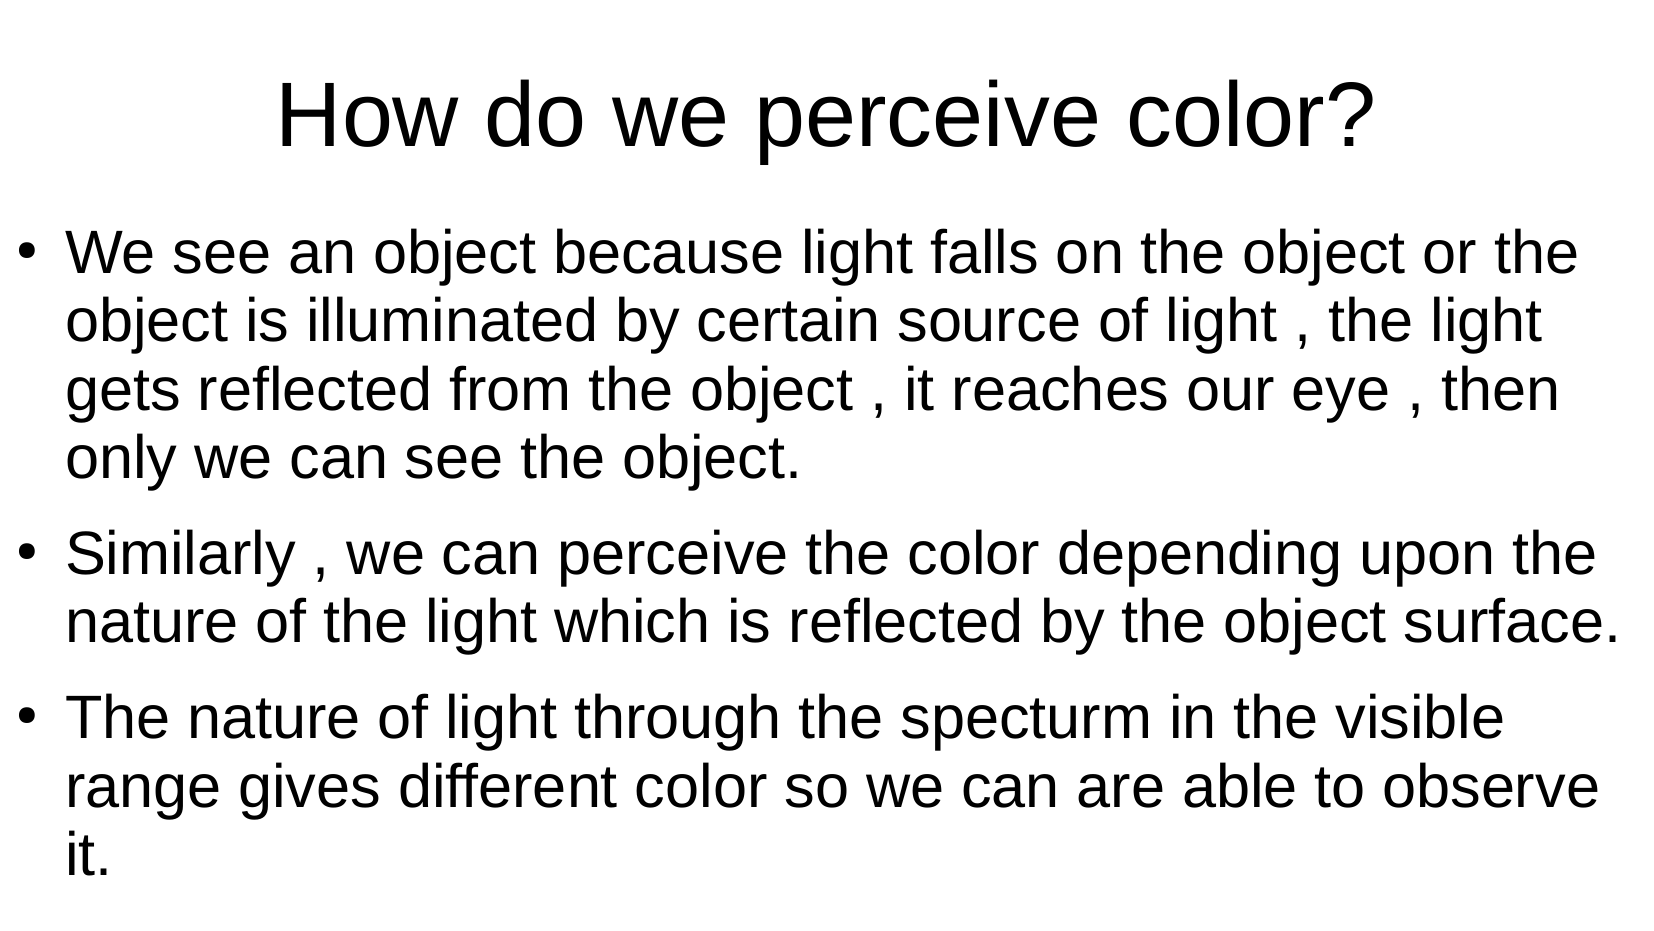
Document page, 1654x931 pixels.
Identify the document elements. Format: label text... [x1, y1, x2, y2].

title How do we perceive color? [82, 37, 1571, 193]
list We see an object because light falls on the object or the object is illuminated by certain source of light , the light gets reflected from the object , it reaches our eye , then only we can see the object. Similarly , we can perceive the color depending upon the nature of the light which is reflected by the object surface. The nature of light through the specturm in the visible range gives different color so we can are able to observe it. [0, 217, 1654, 901]
